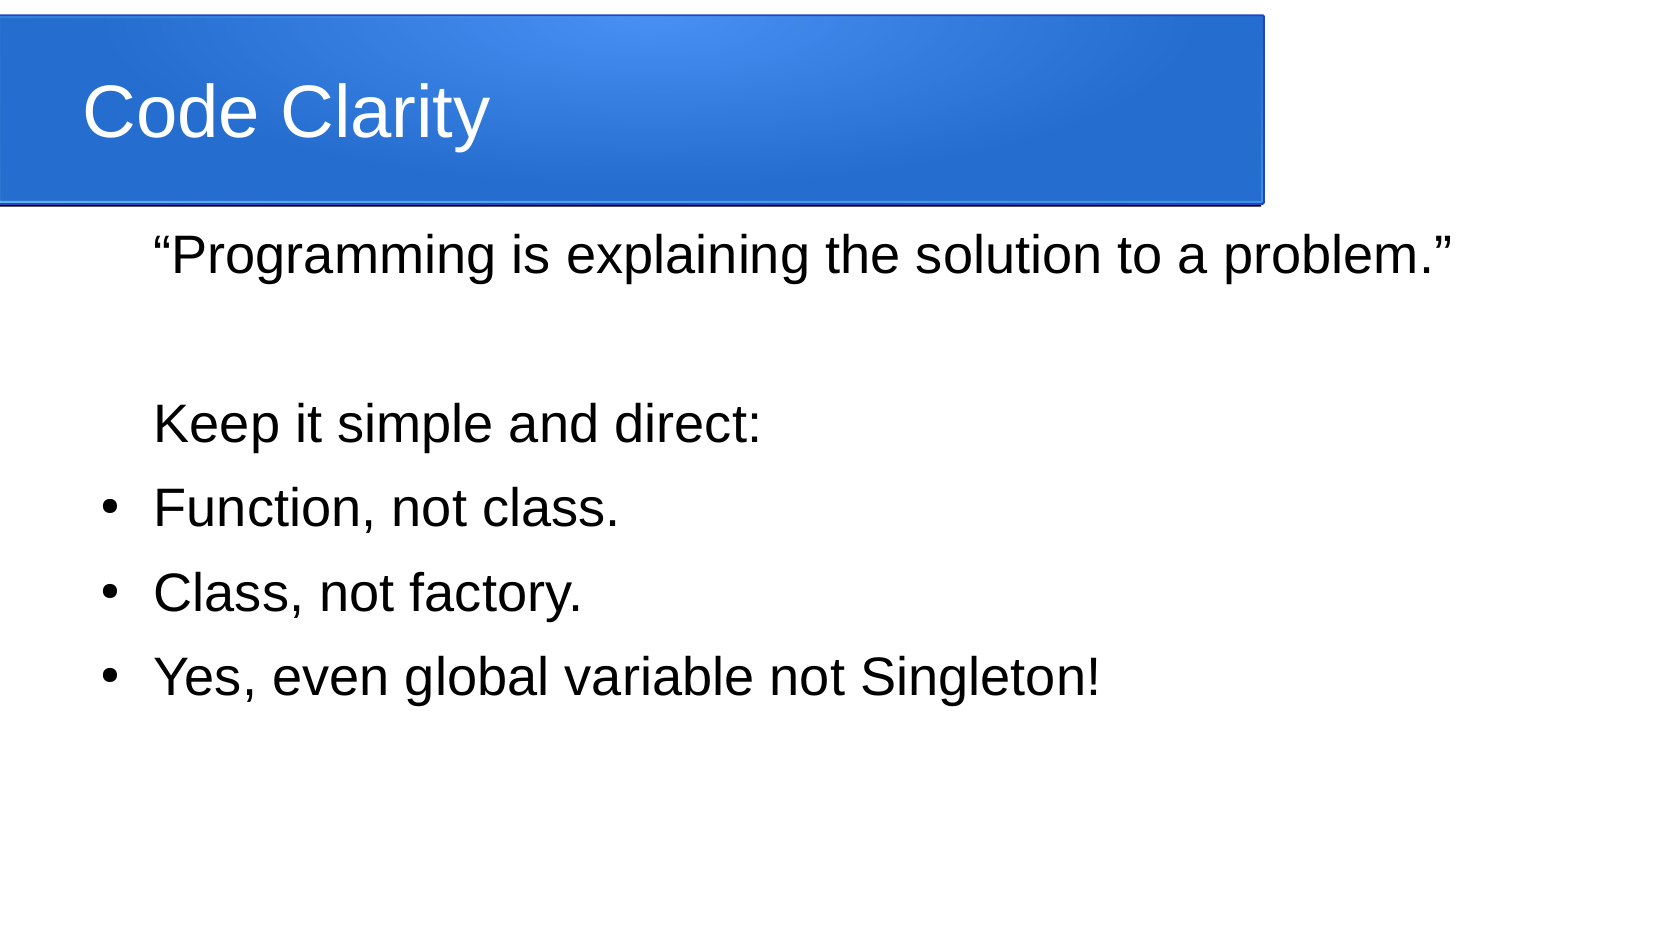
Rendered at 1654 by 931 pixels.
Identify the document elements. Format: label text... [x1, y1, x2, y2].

title Code Clarity [82, 35, 1235, 189]
list “Programming is explaining the solution to a problem.” Keep it simple and direct: Function, not class. Class, not factory. Yes, even global variable not Singleton! [82, 224, 1571, 764]
